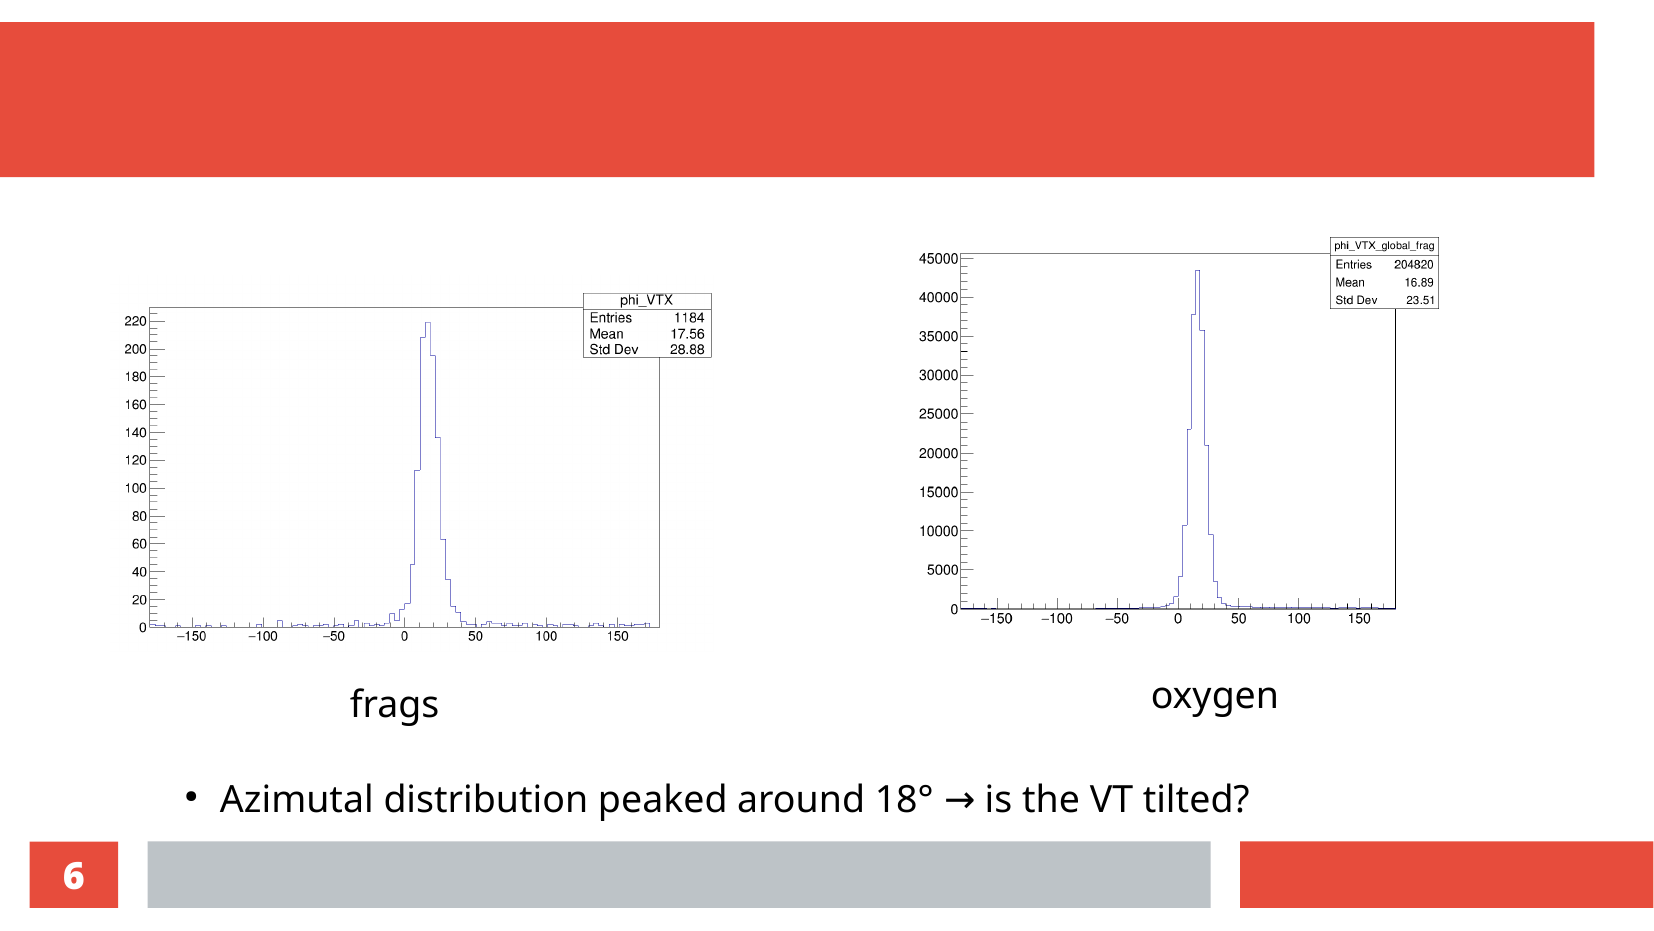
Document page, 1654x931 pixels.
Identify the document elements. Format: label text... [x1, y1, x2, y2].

picture [915, 216, 1444, 646]
text_box frags [334, 670, 460, 729]
text_box Azimutal distribution peaked around 18° → is the VT tilted? [169, 764, 1346, 824]
picture [110, 275, 714, 652]
text_box oxygen [1136, 660, 1303, 720]
